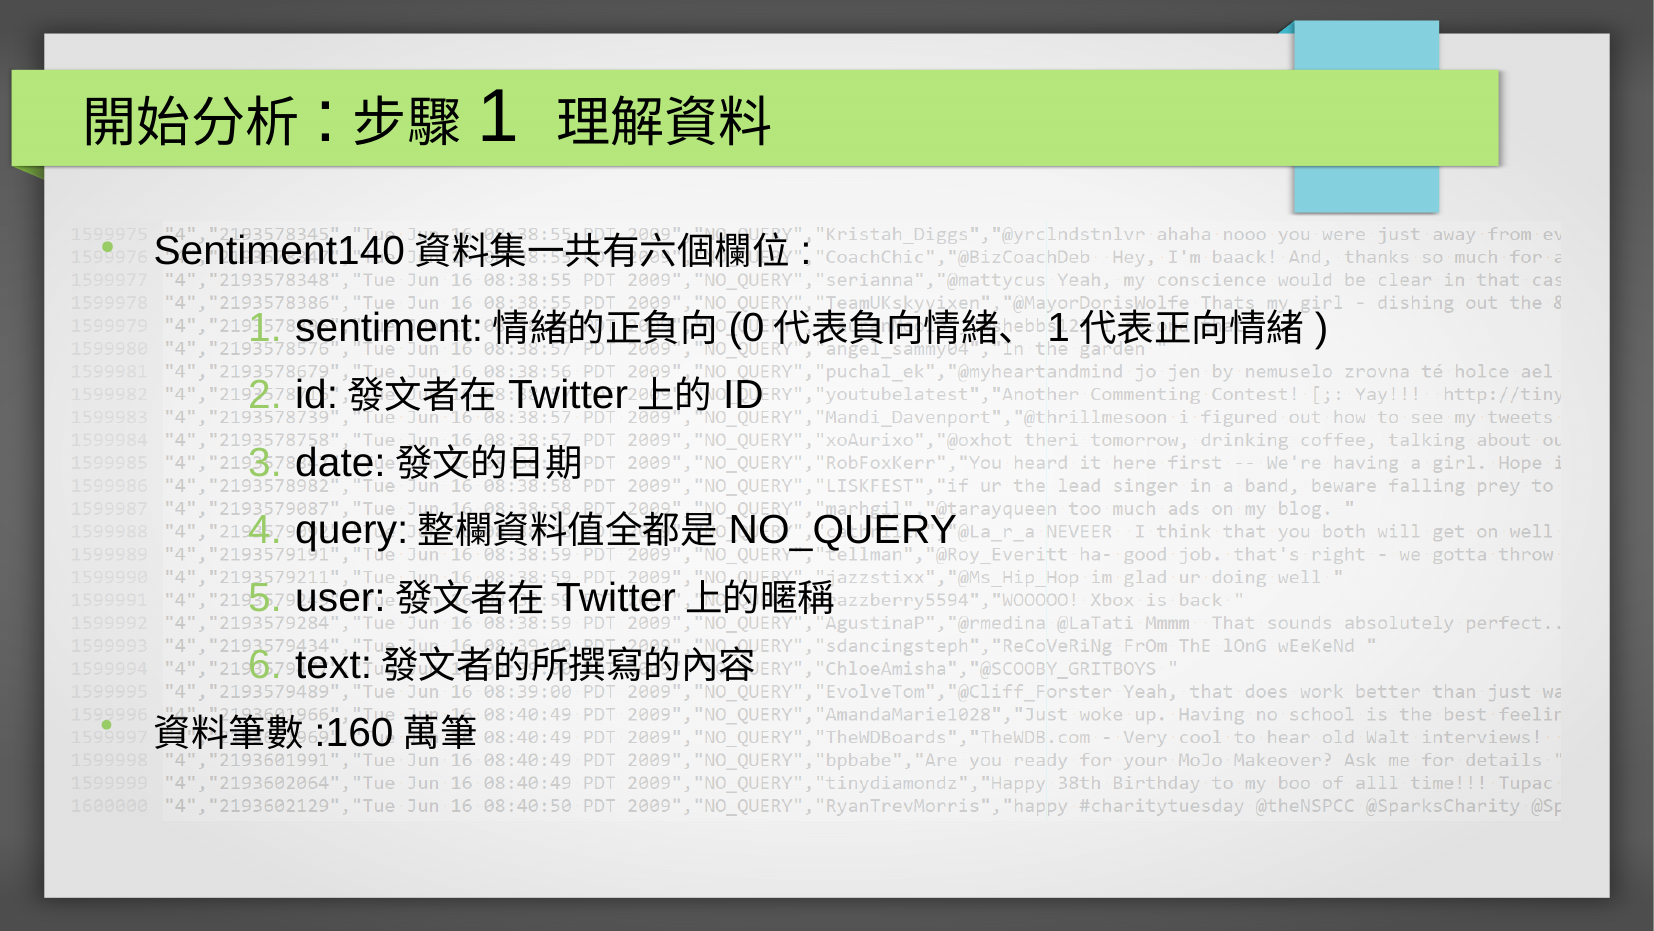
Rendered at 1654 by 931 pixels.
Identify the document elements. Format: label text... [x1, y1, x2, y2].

list Sentiment140資料集一共有六個欄位: sentiment:情緒的正負向(0代表負向情緒、1代表正向情緒) id:發文者在Twitter上的ID date:發文的日期 query:整欄資料值全都是NO_QUERY user:發文者在Twitter上的暱稱 text:發文者的所撰寫的內容 資料筆數:160萬筆 [82, 221, 1571, 782]
title 開始分析:步驟1 理解資料 [82, 70, 1264, 160]
picture [0, 0, 1654, 931]
